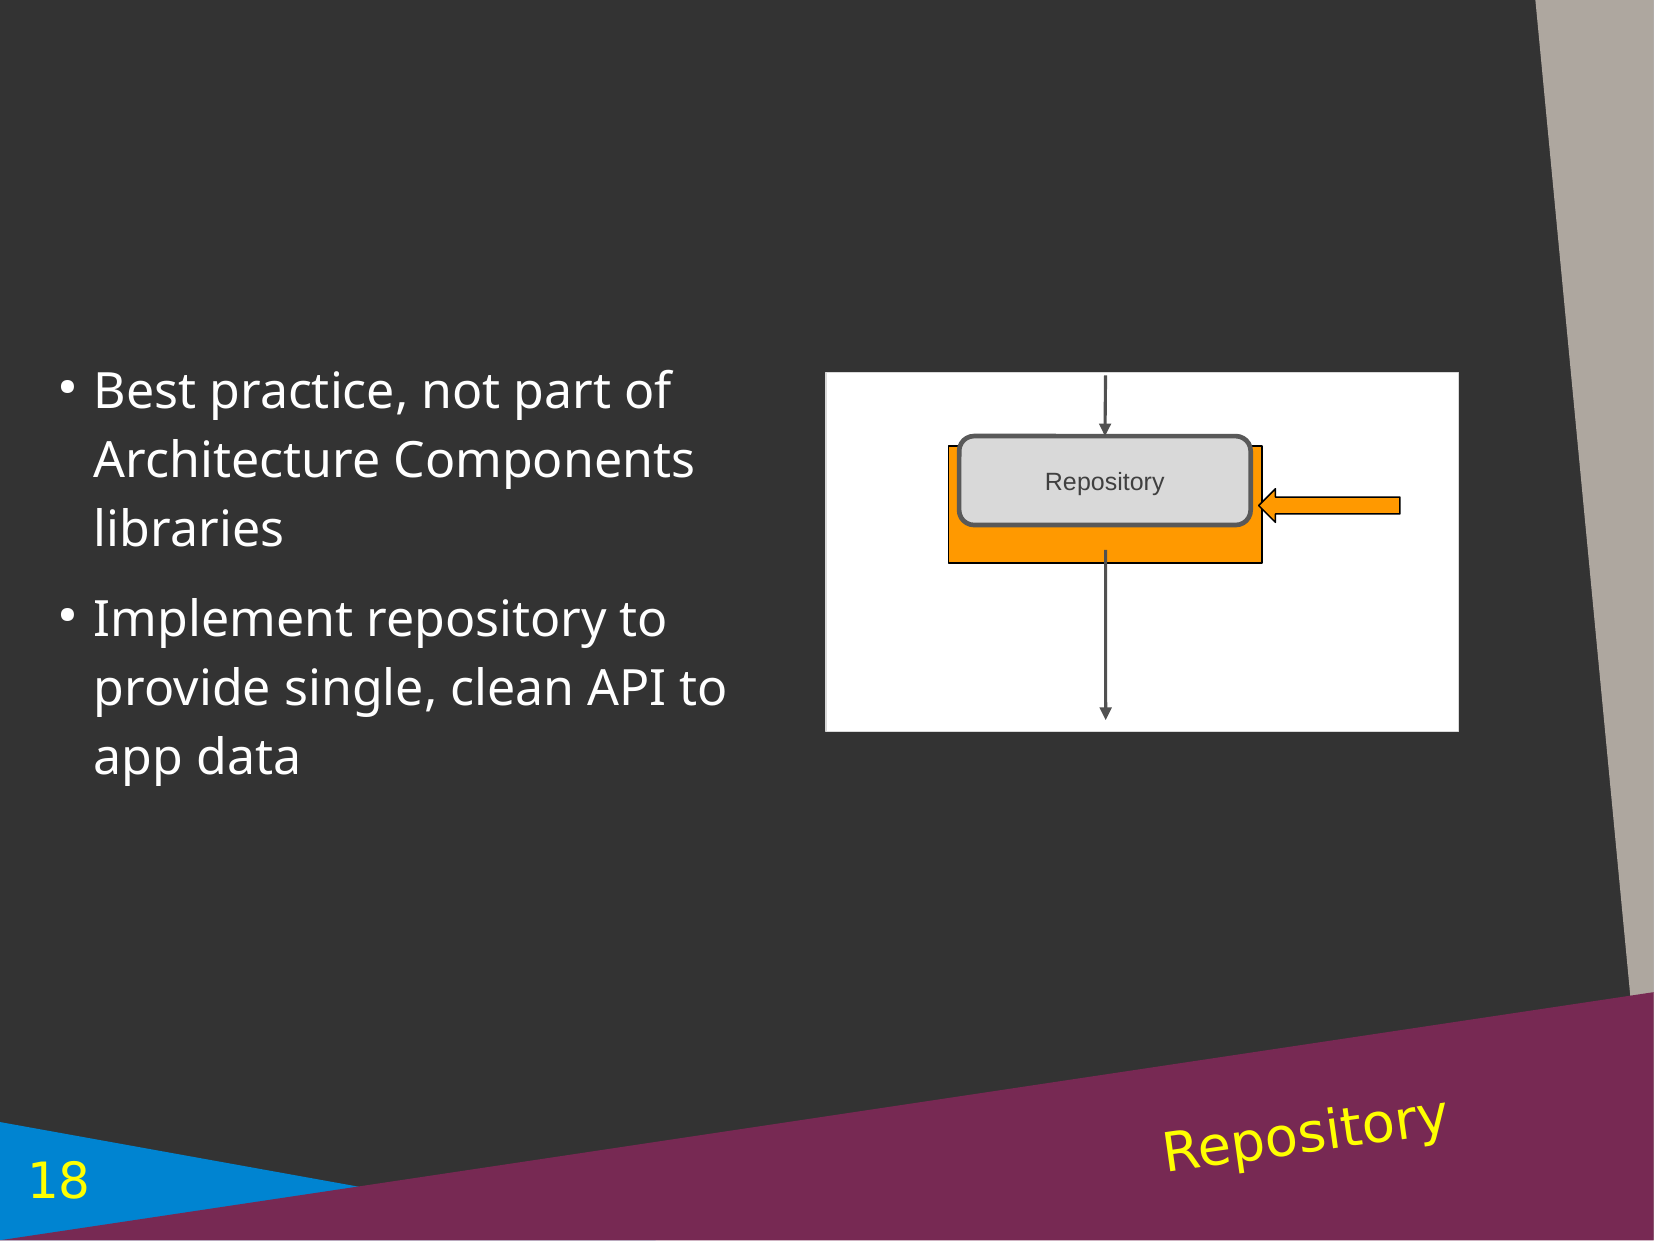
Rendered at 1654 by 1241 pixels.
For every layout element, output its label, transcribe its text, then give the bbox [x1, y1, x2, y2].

text_box [825, 372, 1459, 732]
text_box Repository [959, 436, 1251, 526]
title Repository [956, 995, 1654, 1241]
list Best practice, not part of Architecture Components libraries Implement repository to provide single, clean API to app data [43, 334, 744, 799]
